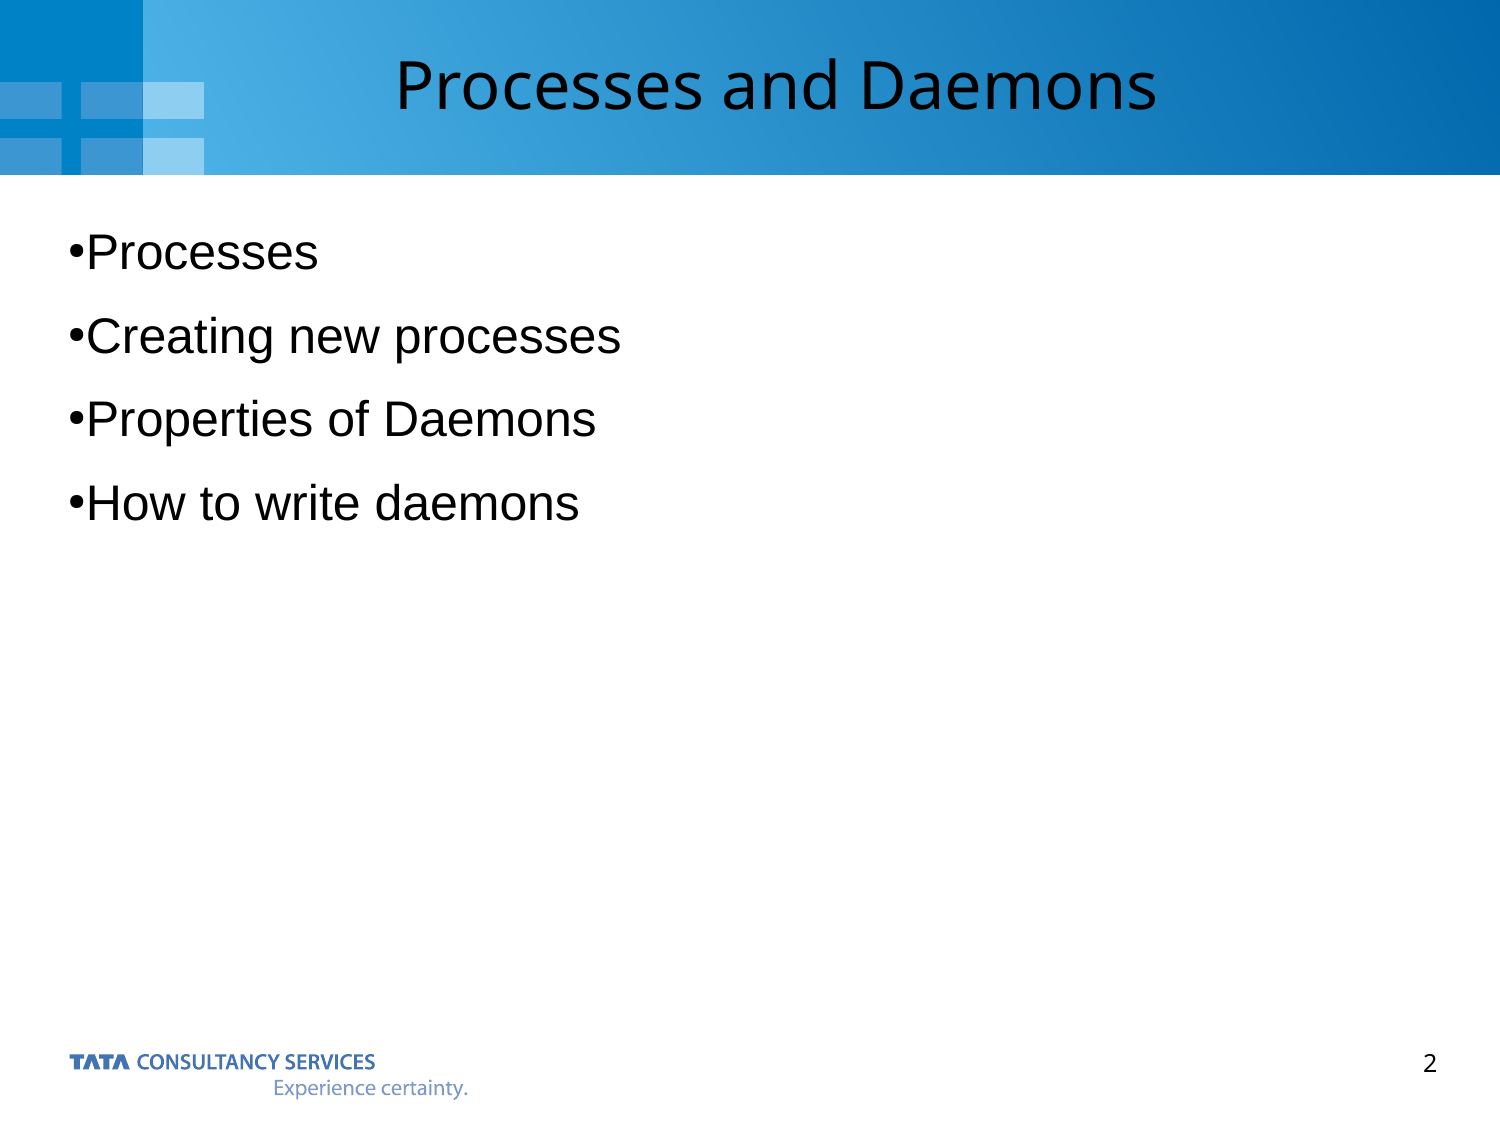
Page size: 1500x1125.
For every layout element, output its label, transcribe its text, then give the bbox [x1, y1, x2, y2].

text_box Processes and Daemons [224, 11, 1347, 154]
text_box Processes Creating new processes Properties of Daemons How to write daemons [35, 188, 1465, 1040]
